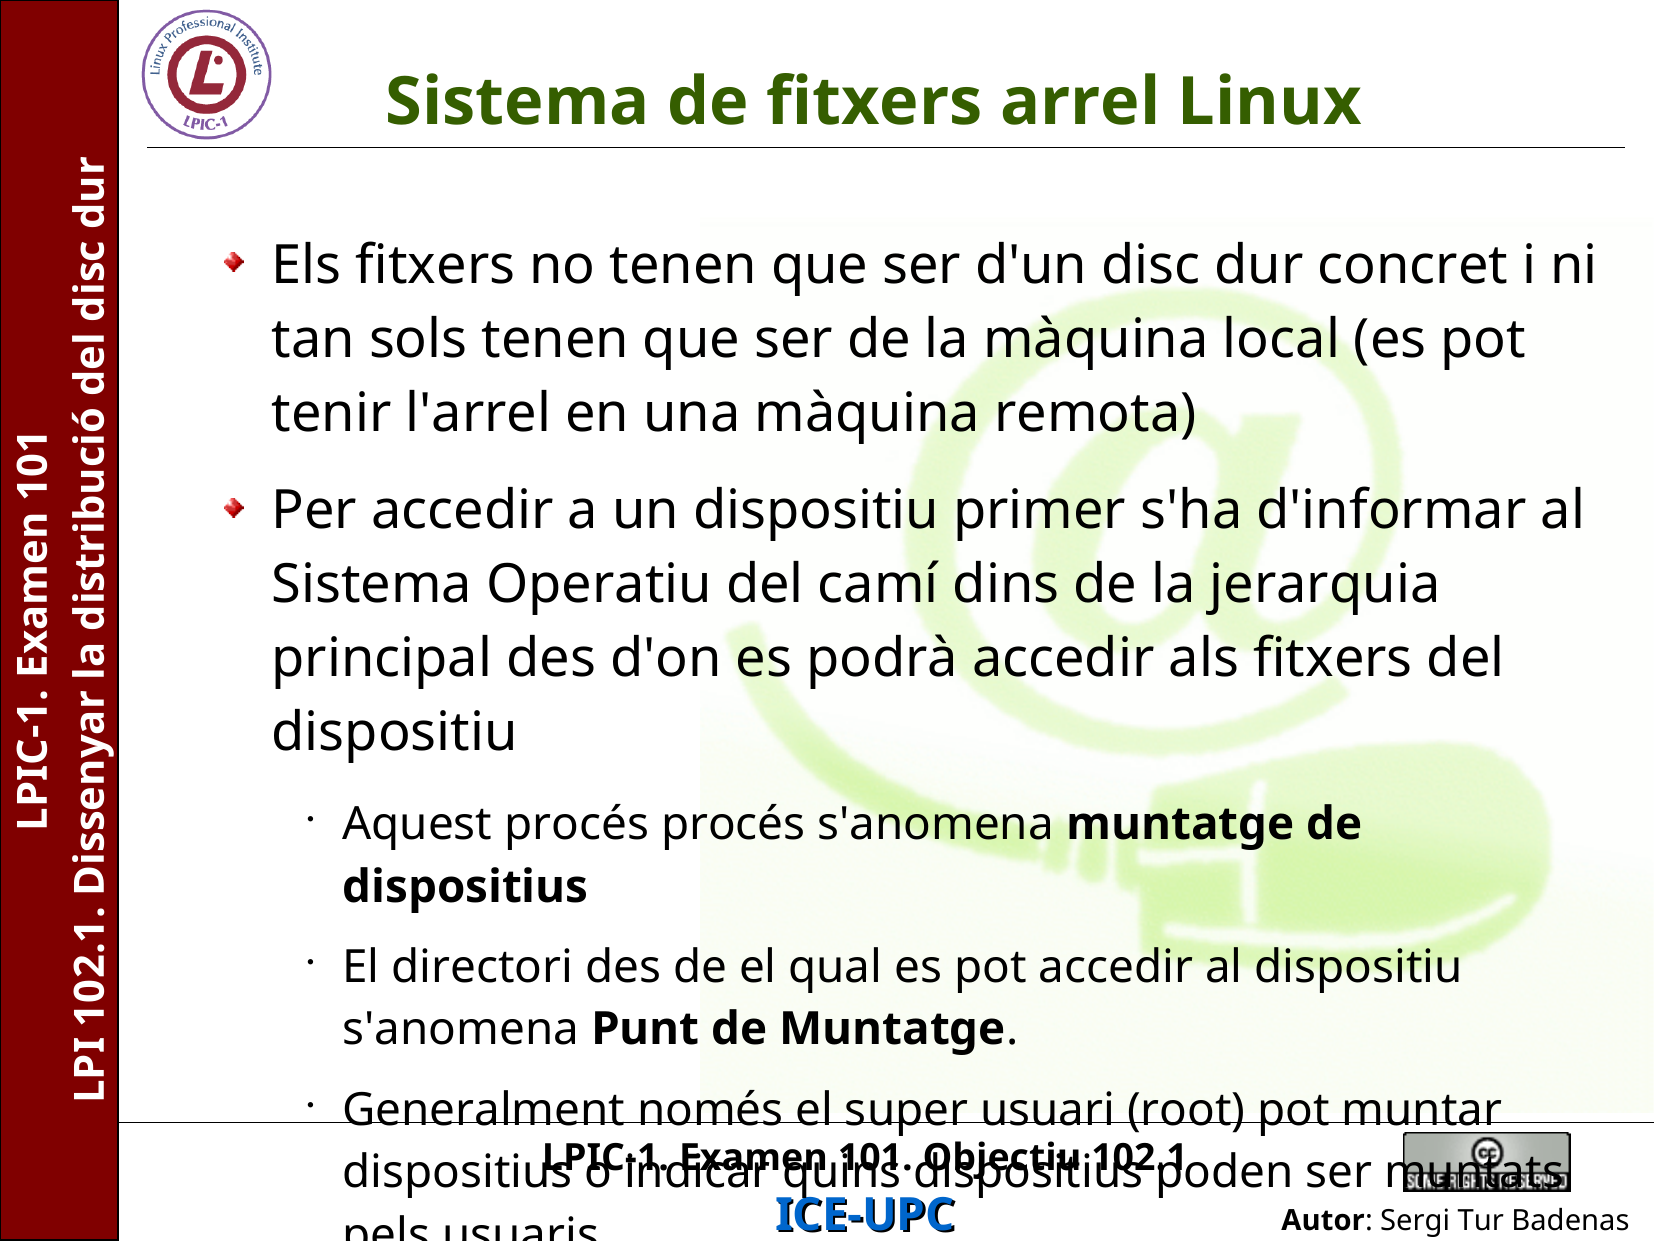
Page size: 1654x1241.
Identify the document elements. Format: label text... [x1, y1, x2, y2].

title Sistema de fitxers arrel Linux [129, 49, 1619, 148]
picture [1365, 1103, 1376, 1113]
picture [1349, 1103, 1361, 1113]
picture [701, 1103, 713, 1113]
picture [930, 1103, 942, 1110]
picture [903, 1103, 916, 1113]
picture [1166, 1103, 1180, 1113]
picture [135, 5, 277, 49]
list Els fitxers no tenen que ser d'un disc dur concret i ni tan sols tenen que ser de la màquina local (es pot tenir l'arrel en una màquina remota) Per accedir a un dispositiu primer s'ha d'informar al Sistema Operatiu del camí dins de la jerarquia principal des d'on es podrà accedir als fitxers del dispositiu Aquest procés procés s'anomena muntatge de dispositius El directori des de el qual es pot accedir al dispositiu s'anomena Punt de Muntatge. Generalment només el super usuari (root) pot muntar dispositius o indicar quins dispositius poden ser muntats pels usuaris. [129, 225, 1619, 1089]
picture [700, 217, 1654, 1113]
picture [1194, 1103, 1208, 1113]
picture [802, 1103, 814, 1110]
picture [1420, 1103, 1433, 1113]
picture [717, 1103, 728, 1113]
picture [1403, 1132, 1571, 1192]
picture [1292, 1103, 1306, 1113]
picture [742, 1103, 754, 1110]
picture [1265, 1103, 1278, 1113]
